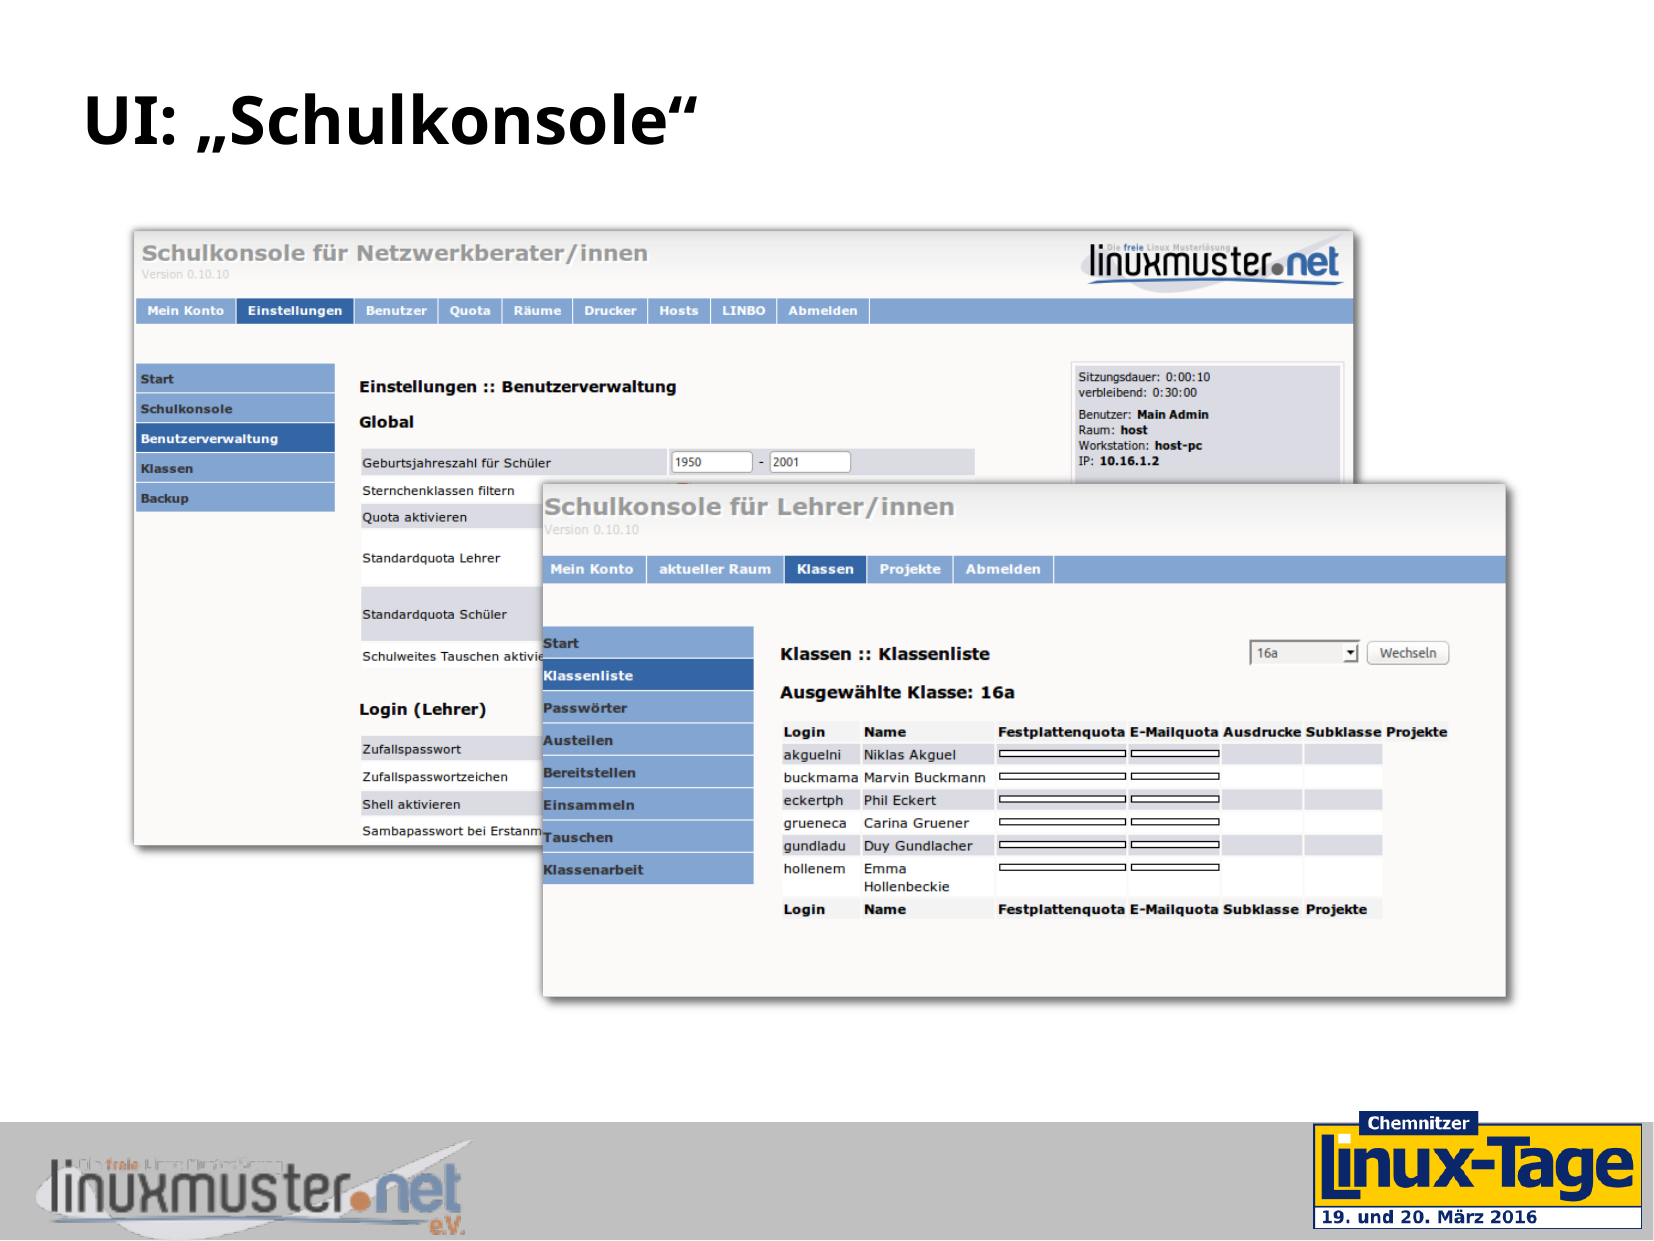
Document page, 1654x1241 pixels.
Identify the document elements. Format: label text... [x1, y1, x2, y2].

title UI: „Schulkonsole“ [82, 49, 1571, 189]
picture [1313, 1111, 1642, 1229]
picture [123, 220, 1525, 1016]
picture [36, 1140, 473, 1241]
